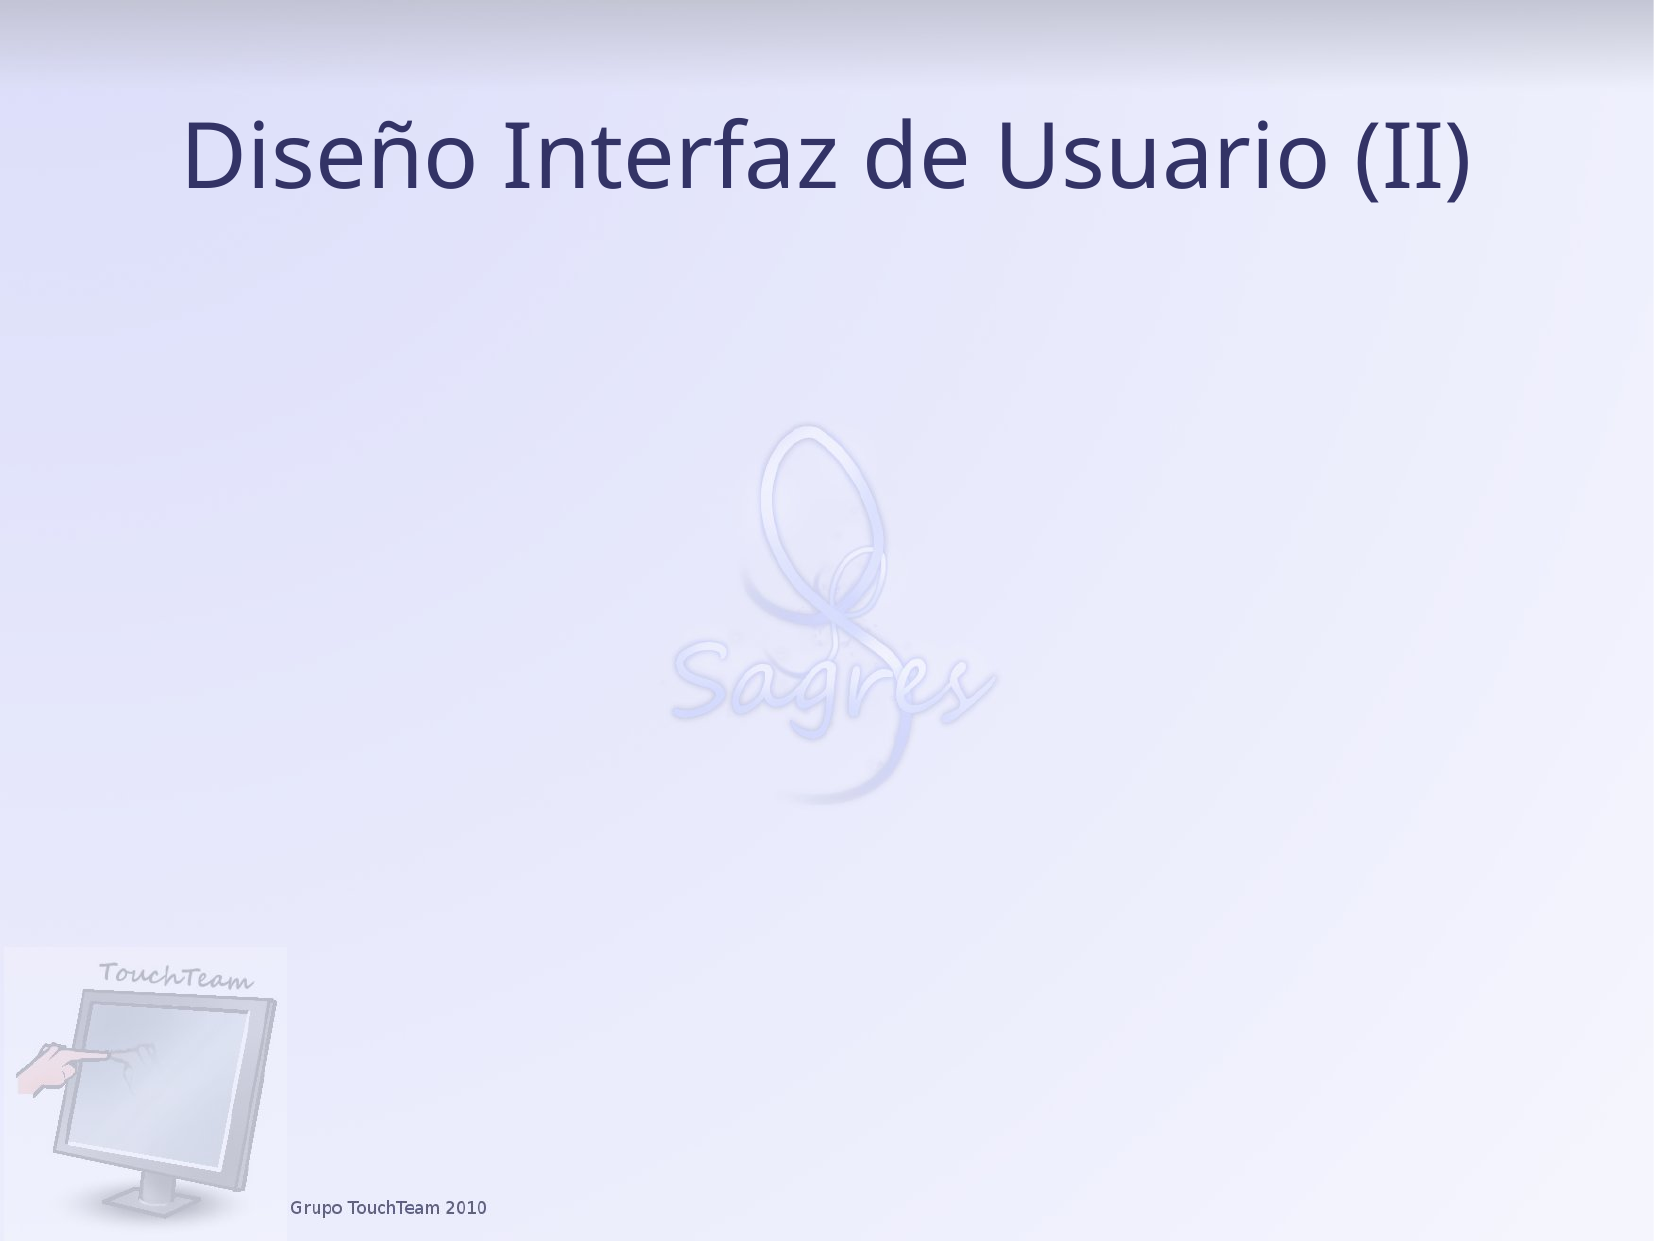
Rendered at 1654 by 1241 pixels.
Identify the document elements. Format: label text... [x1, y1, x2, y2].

picture [0, 0, 1654, 1241]
title Diseño Interfaz de Usuario (II) [82, 49, 1571, 257]
